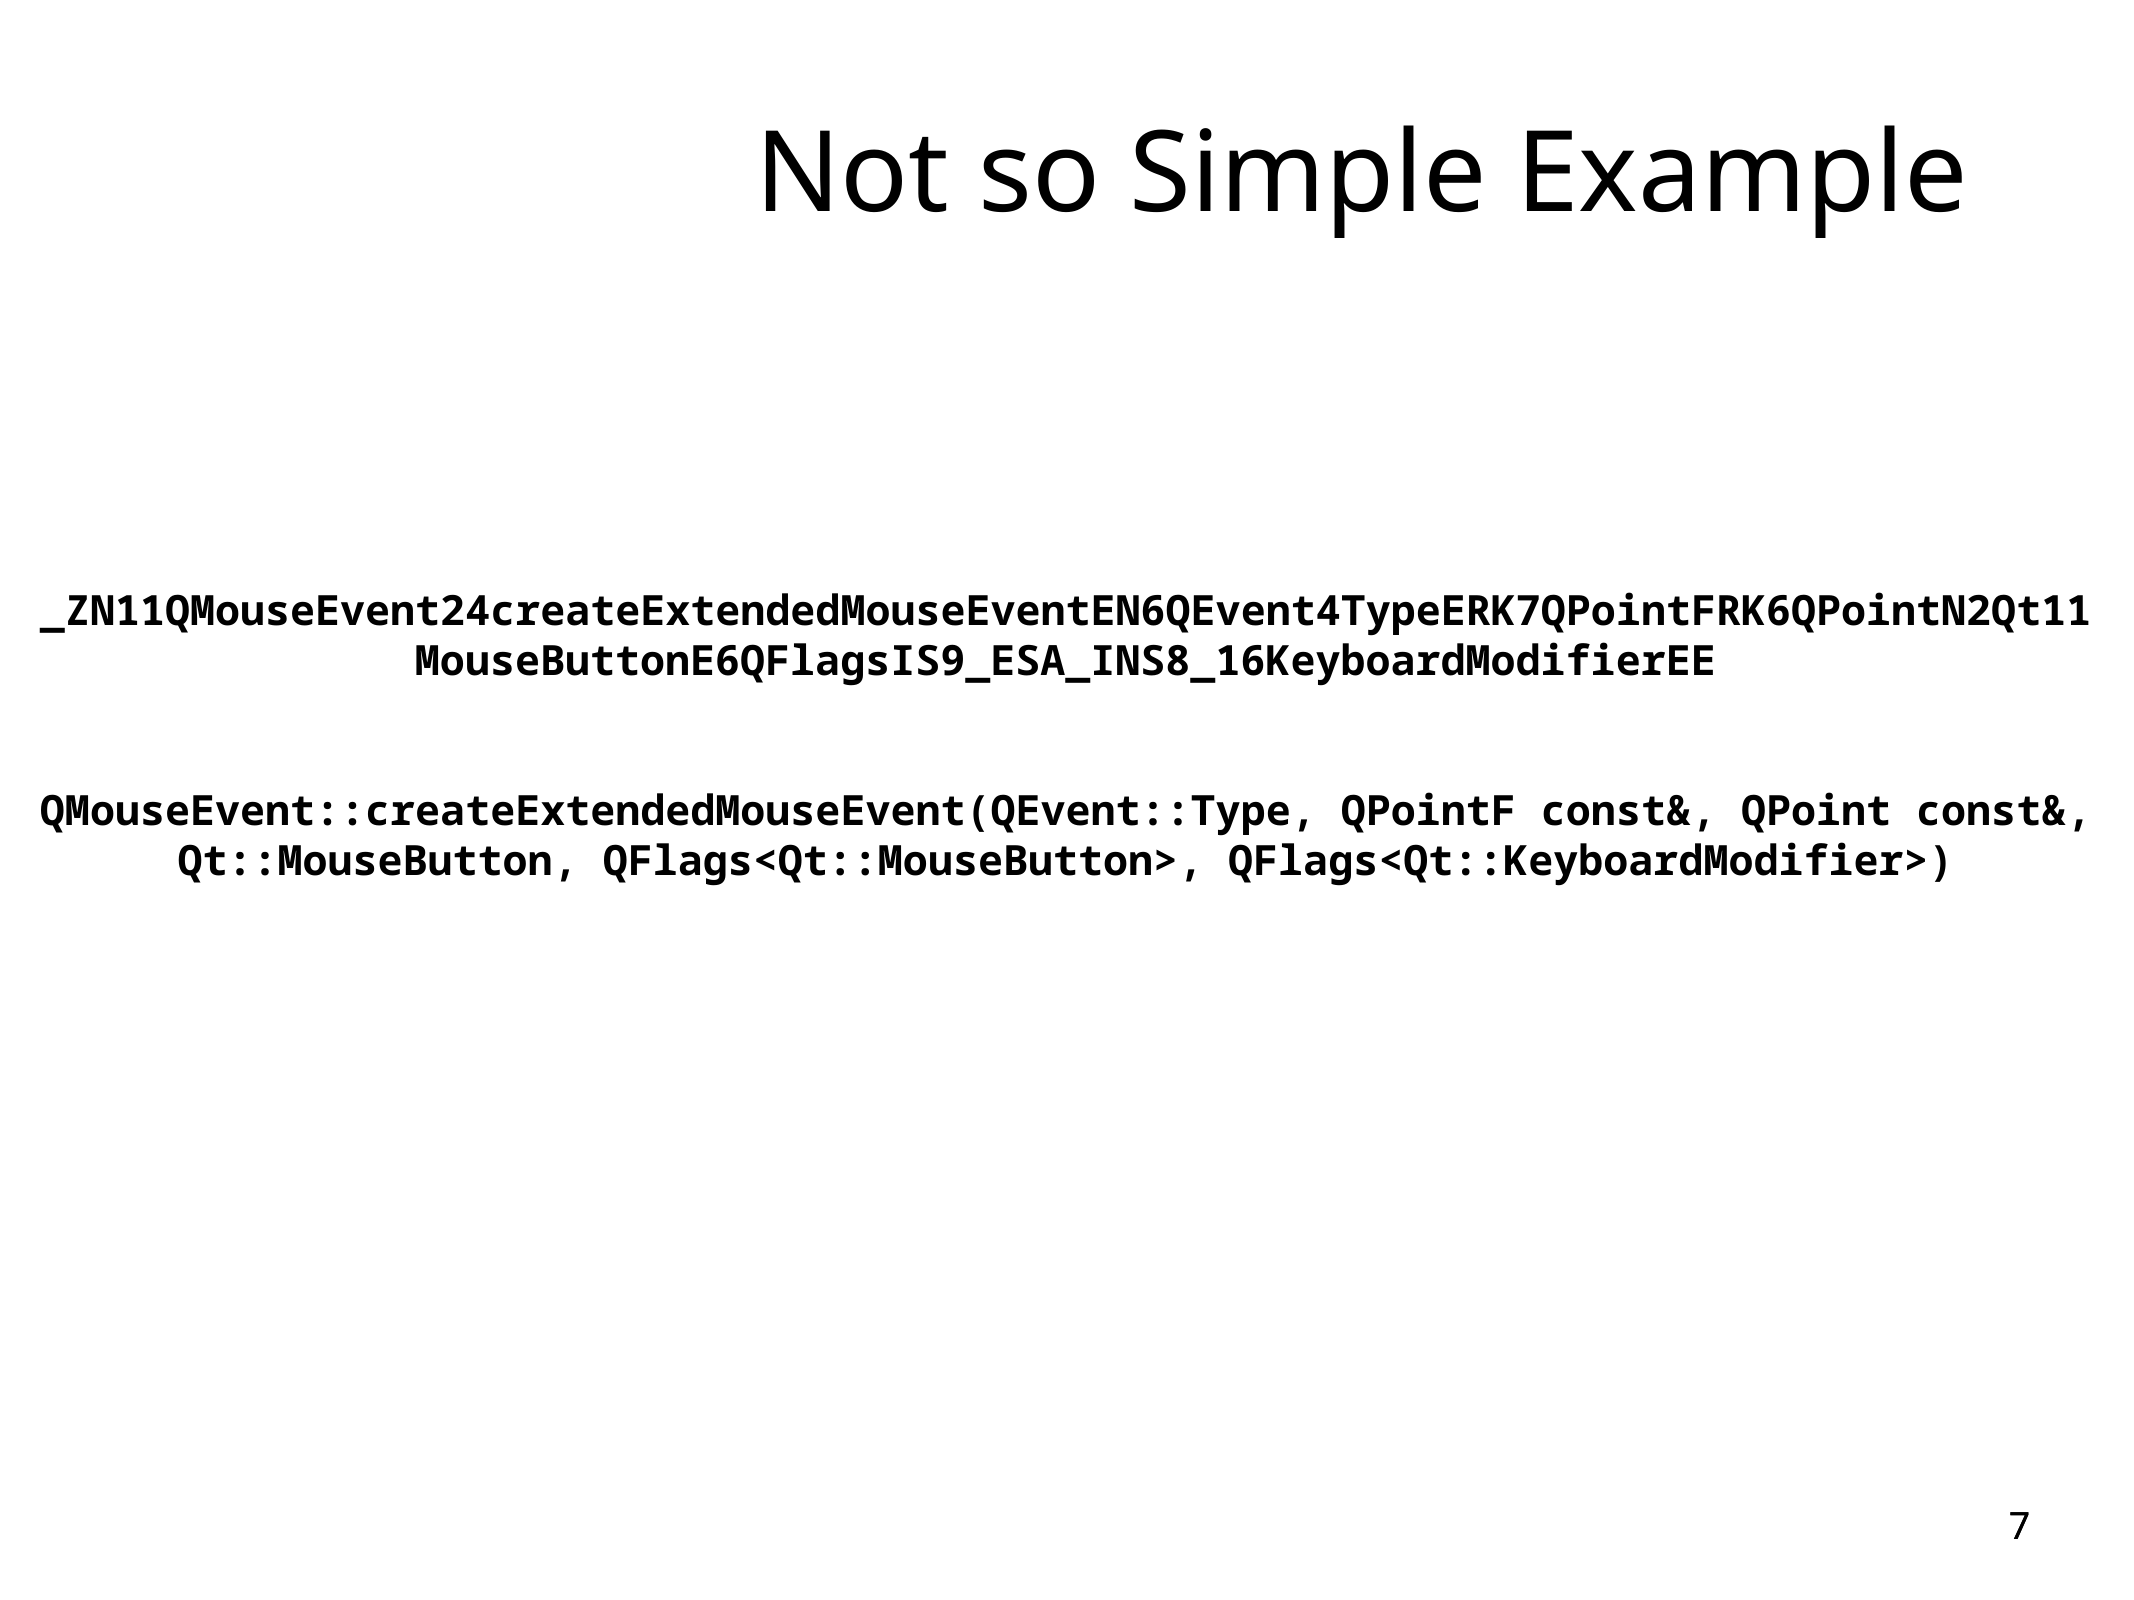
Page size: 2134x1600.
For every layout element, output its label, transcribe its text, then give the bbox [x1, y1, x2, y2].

title _ZN11QMouseEvent24createExtendedMouseEventEN6QEvent4TypeERK7QPointFRK6QPointN2Qt11MouseButtonE6QFlagsIS9_ESA_INS8_16KeyboardModifierEE QMouseEvent::createExtendedMouseEvent(QEvent::Type, QPointF const&, QPoint const&, Qt::MouseButton, QFlags<Qt::MouseButton>, QFlags<Qt::KeyboardModifier>) [30, 373, 2101, 1096]
text_box <number> [1985, 1493, 2055, 1557]
title Not so Simple Example [156, 72, 1978, 261]
